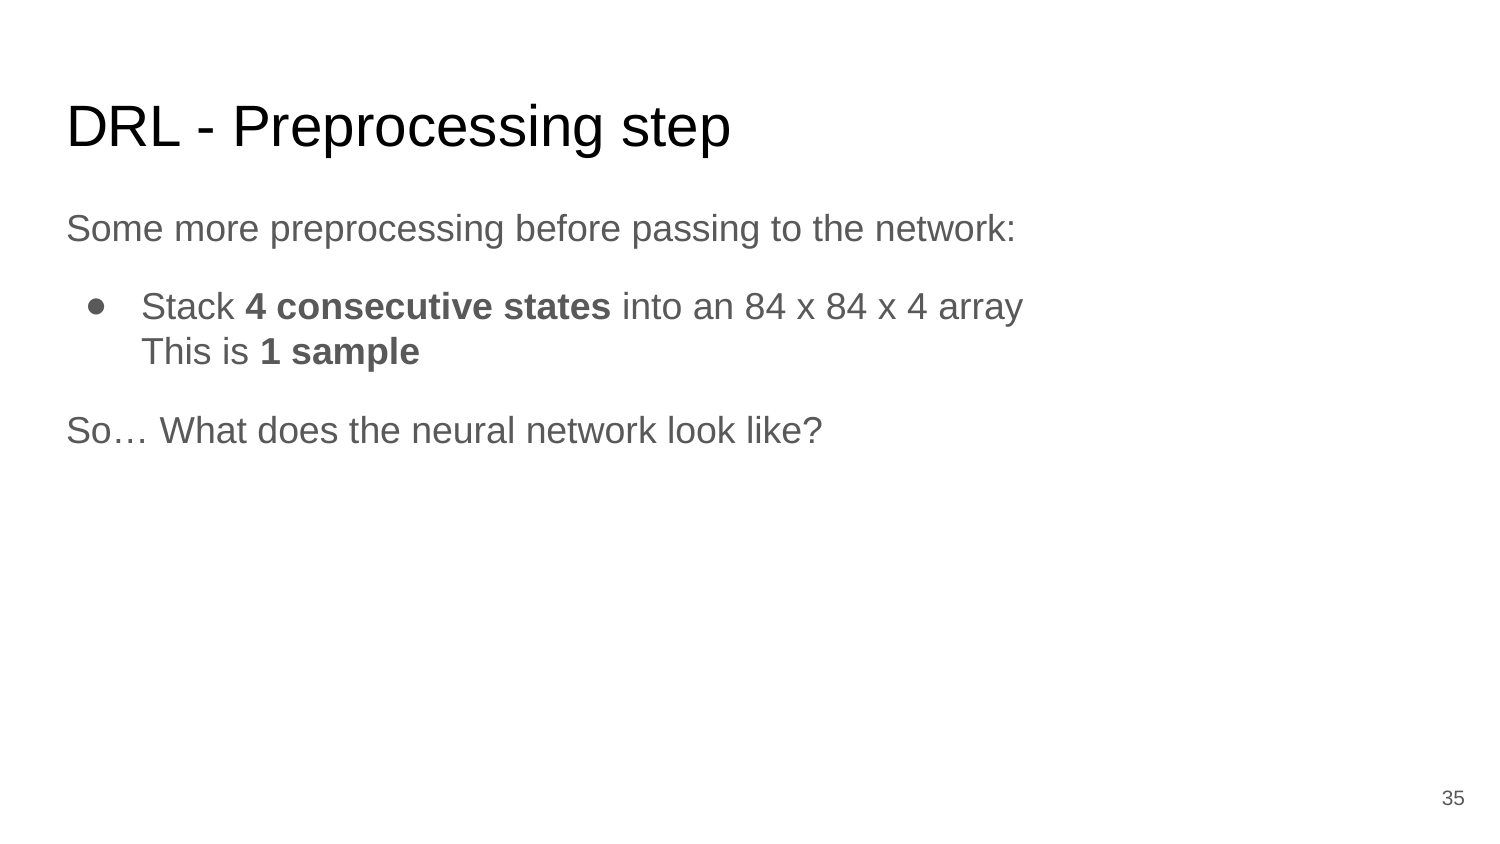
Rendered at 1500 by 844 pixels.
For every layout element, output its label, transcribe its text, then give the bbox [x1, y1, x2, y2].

list Some more preprocessing before passing to the network: Stack 4 consecutive states into an 84 x 84 x 4 array This is 1 sample So… What does the neural network look like? [51, 189, 1449, 750]
slide_number <number> [1389, 764, 1480, 830]
title DRL - Preprocessing step [51, 72, 1449, 167]
